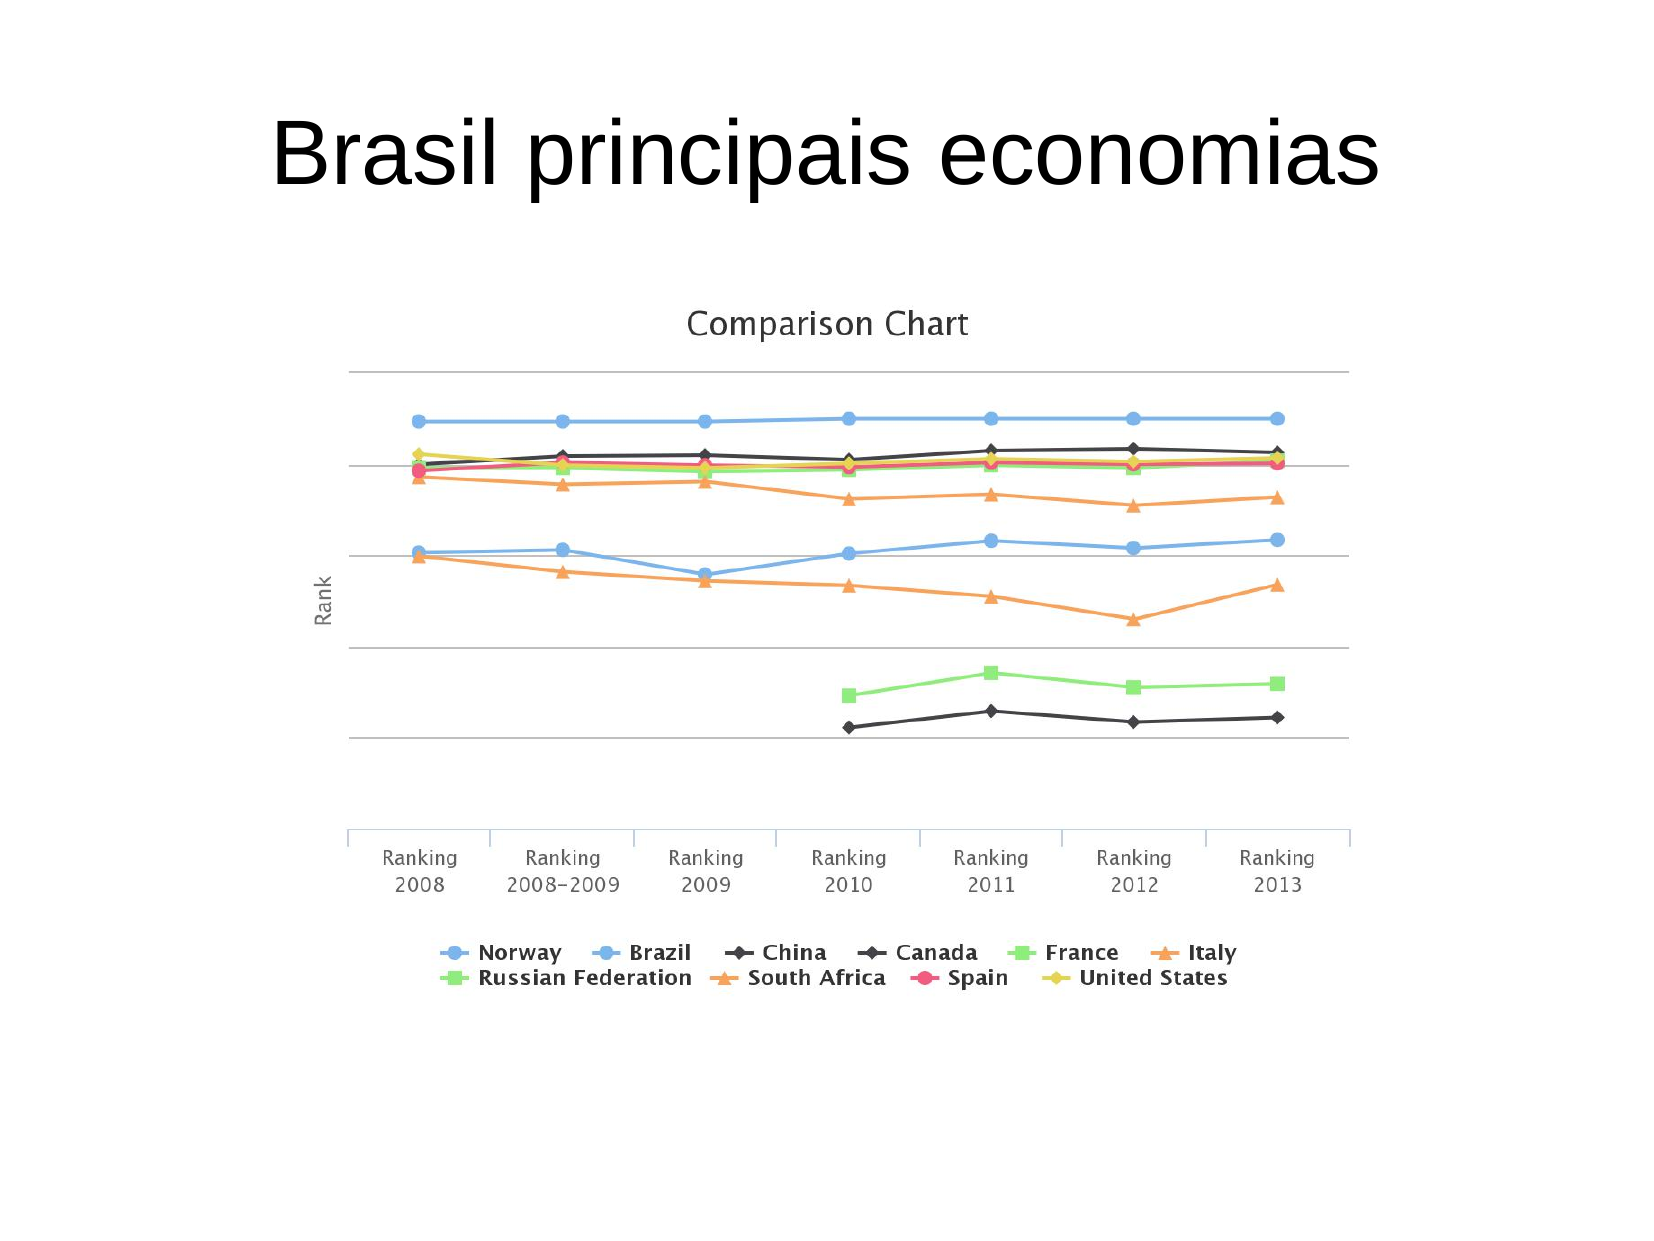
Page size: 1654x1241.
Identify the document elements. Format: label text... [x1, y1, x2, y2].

title Brasil principais economias [82, 49, 1571, 257]
picture [287, 290, 1367, 1010]
